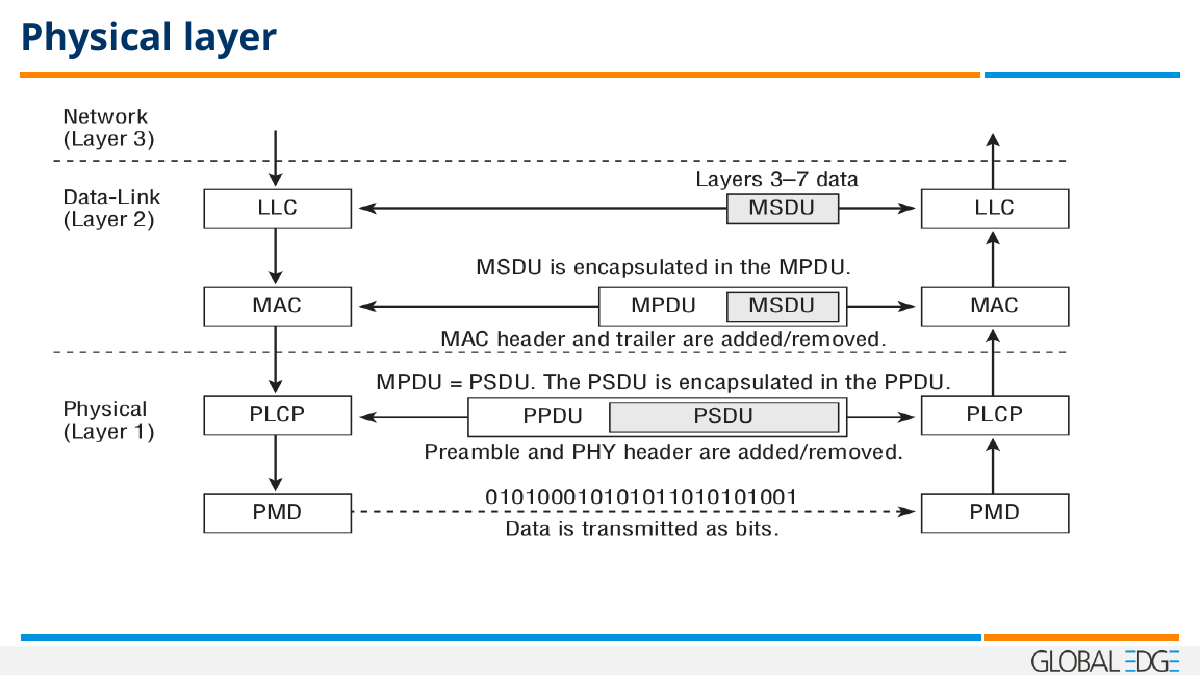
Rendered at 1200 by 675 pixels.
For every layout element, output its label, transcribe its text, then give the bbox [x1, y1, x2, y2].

title Physical layer [12, 9, 1088, 63]
picture [1031, 650, 1179, 672]
picture [47, 94, 1146, 602]
